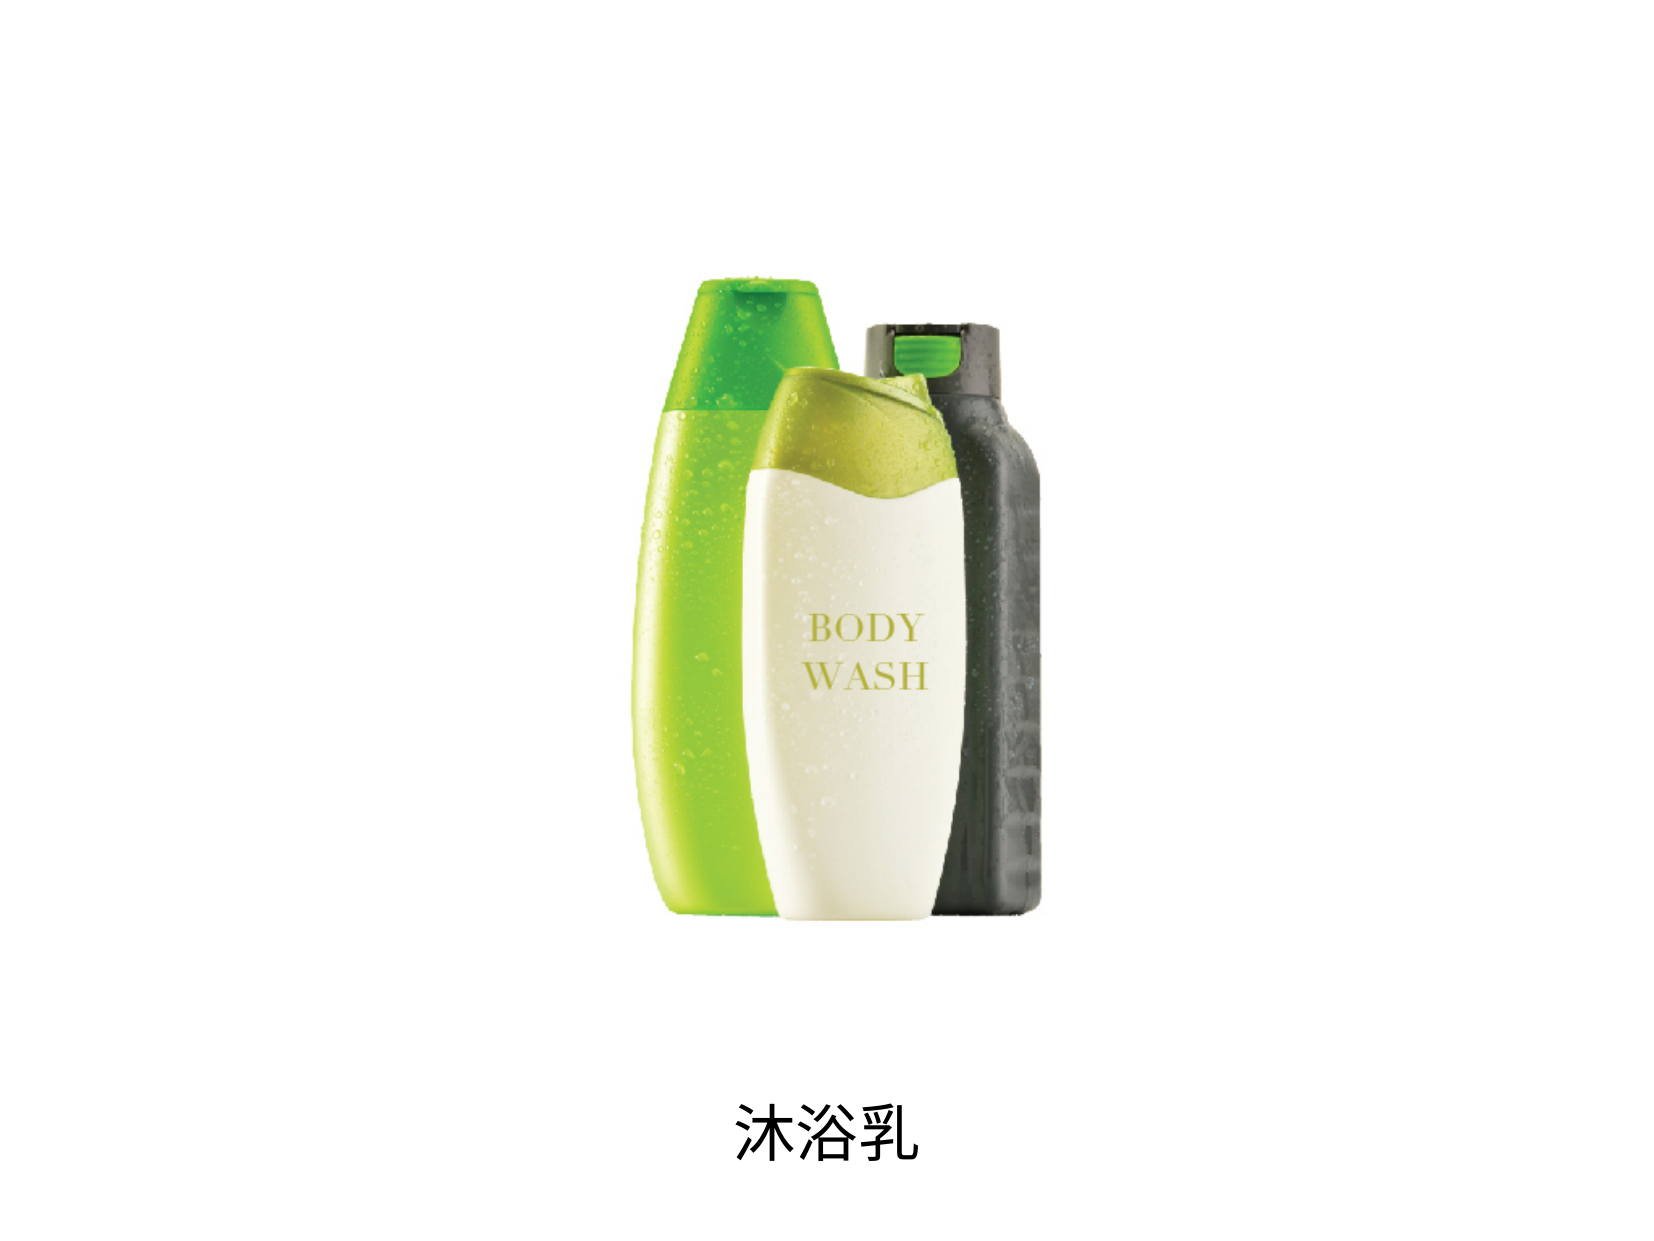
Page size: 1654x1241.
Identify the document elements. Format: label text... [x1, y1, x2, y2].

picture [0, 0, 1654, 1241]
title 沐浴乳 [82, 1025, 1571, 1233]
